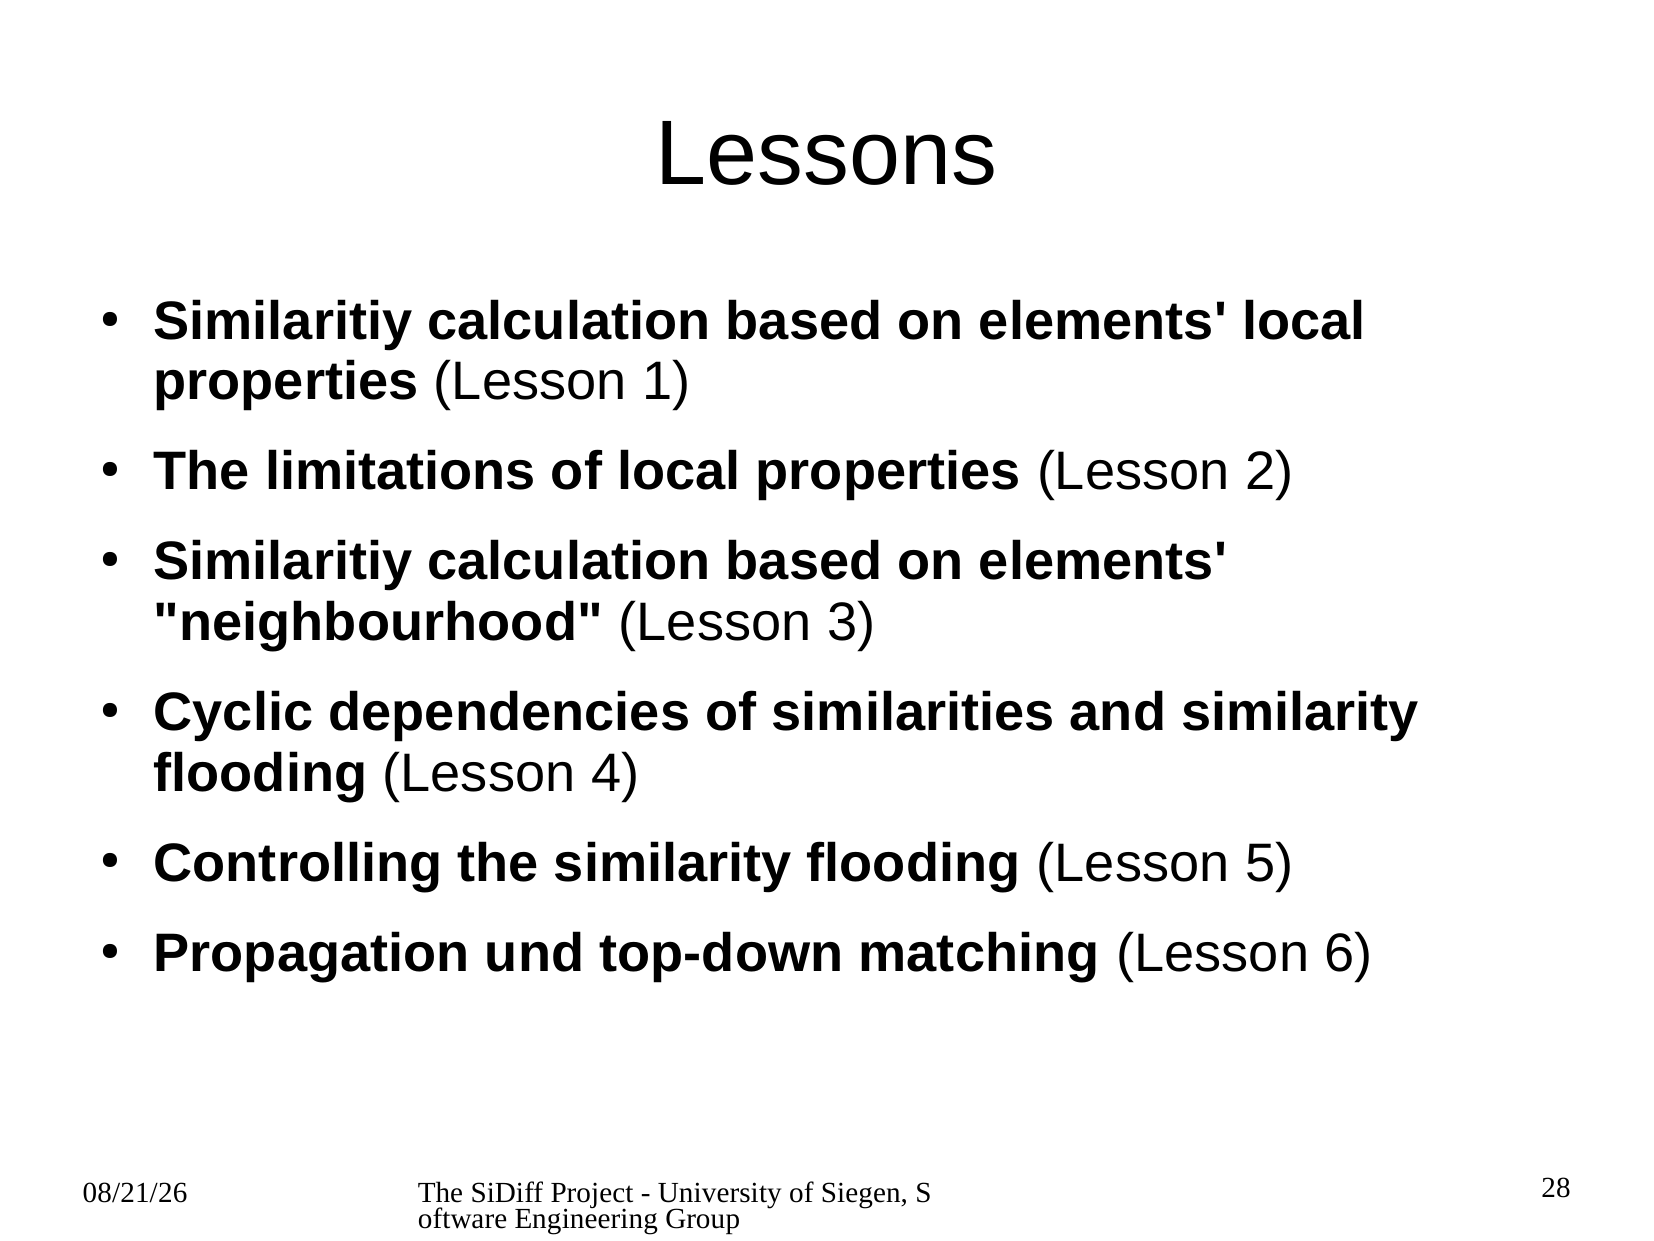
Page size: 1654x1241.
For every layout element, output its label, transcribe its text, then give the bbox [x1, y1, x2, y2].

list Similaritiy calculation based on elements' local properties (Lesson 1) The limitations of local properties (Lesson 2) Similaritiy calculation based on elements' "neighbourhood" (Lesson 3) Cyclic dependencies of similarities and similarity flooding (Lesson 4) Controlling the similarity flooding (Lesson 5) Propagation und top-down matching (Lesson 6) [82, 290, 1571, 1109]
title Lessons [82, 49, 1571, 257]
